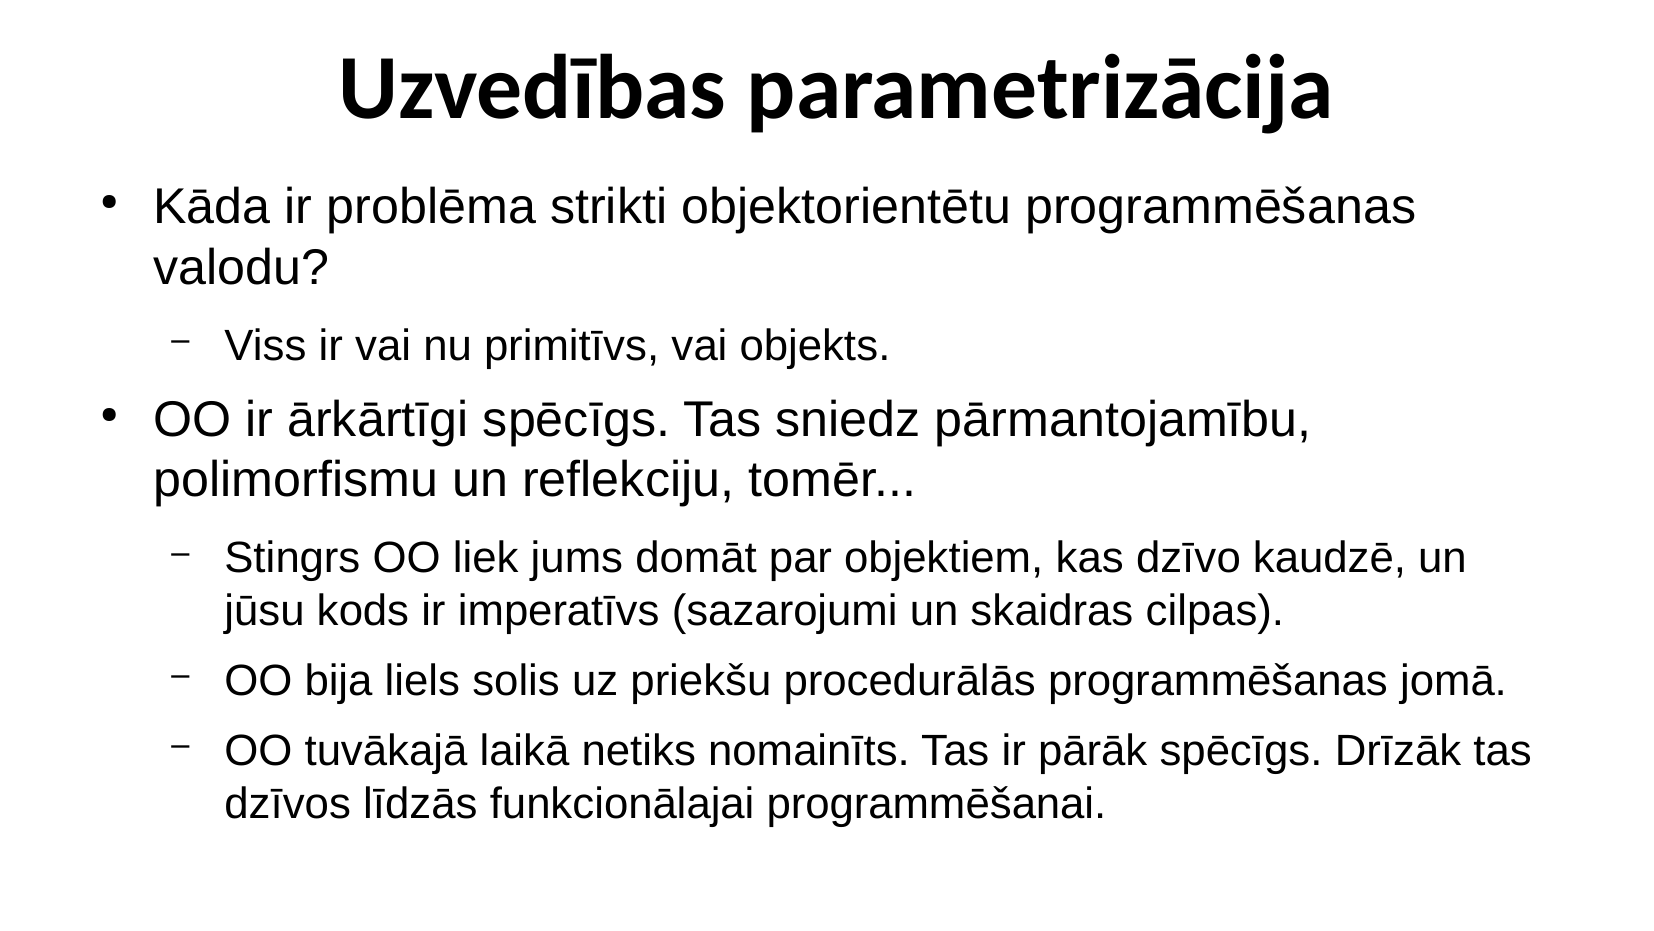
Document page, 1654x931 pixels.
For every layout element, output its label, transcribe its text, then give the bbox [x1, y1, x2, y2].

list Kāda ir problēma strikti objektorientētu programmēšanas valodu? Viss ir vai nu primitīvs, vai objekts. OO ir ārkārtīgi spēcīgs. Tas sniedz pārmantojamību, polimorfismu un reflekciju, tomēr... Stingrs OO liek jums domāt par objektiem, kas dzīvo kaudzē, un jūsu kods ir imperatīvs (sazarojumi un skaidras cilpas). OO bija liels solis uz priekšu procedurālās programmēšanas jomā. OO tuvākajā laikā netiks nomainīts. Tas ir pārāk spēcīgs. Drīzāk tas dzīvos līdzās funkcionālajai programmēšanai. [82, 173, 1538, 894]
title Uzvedības parametrizācija [25, 36, 1615, 128]
